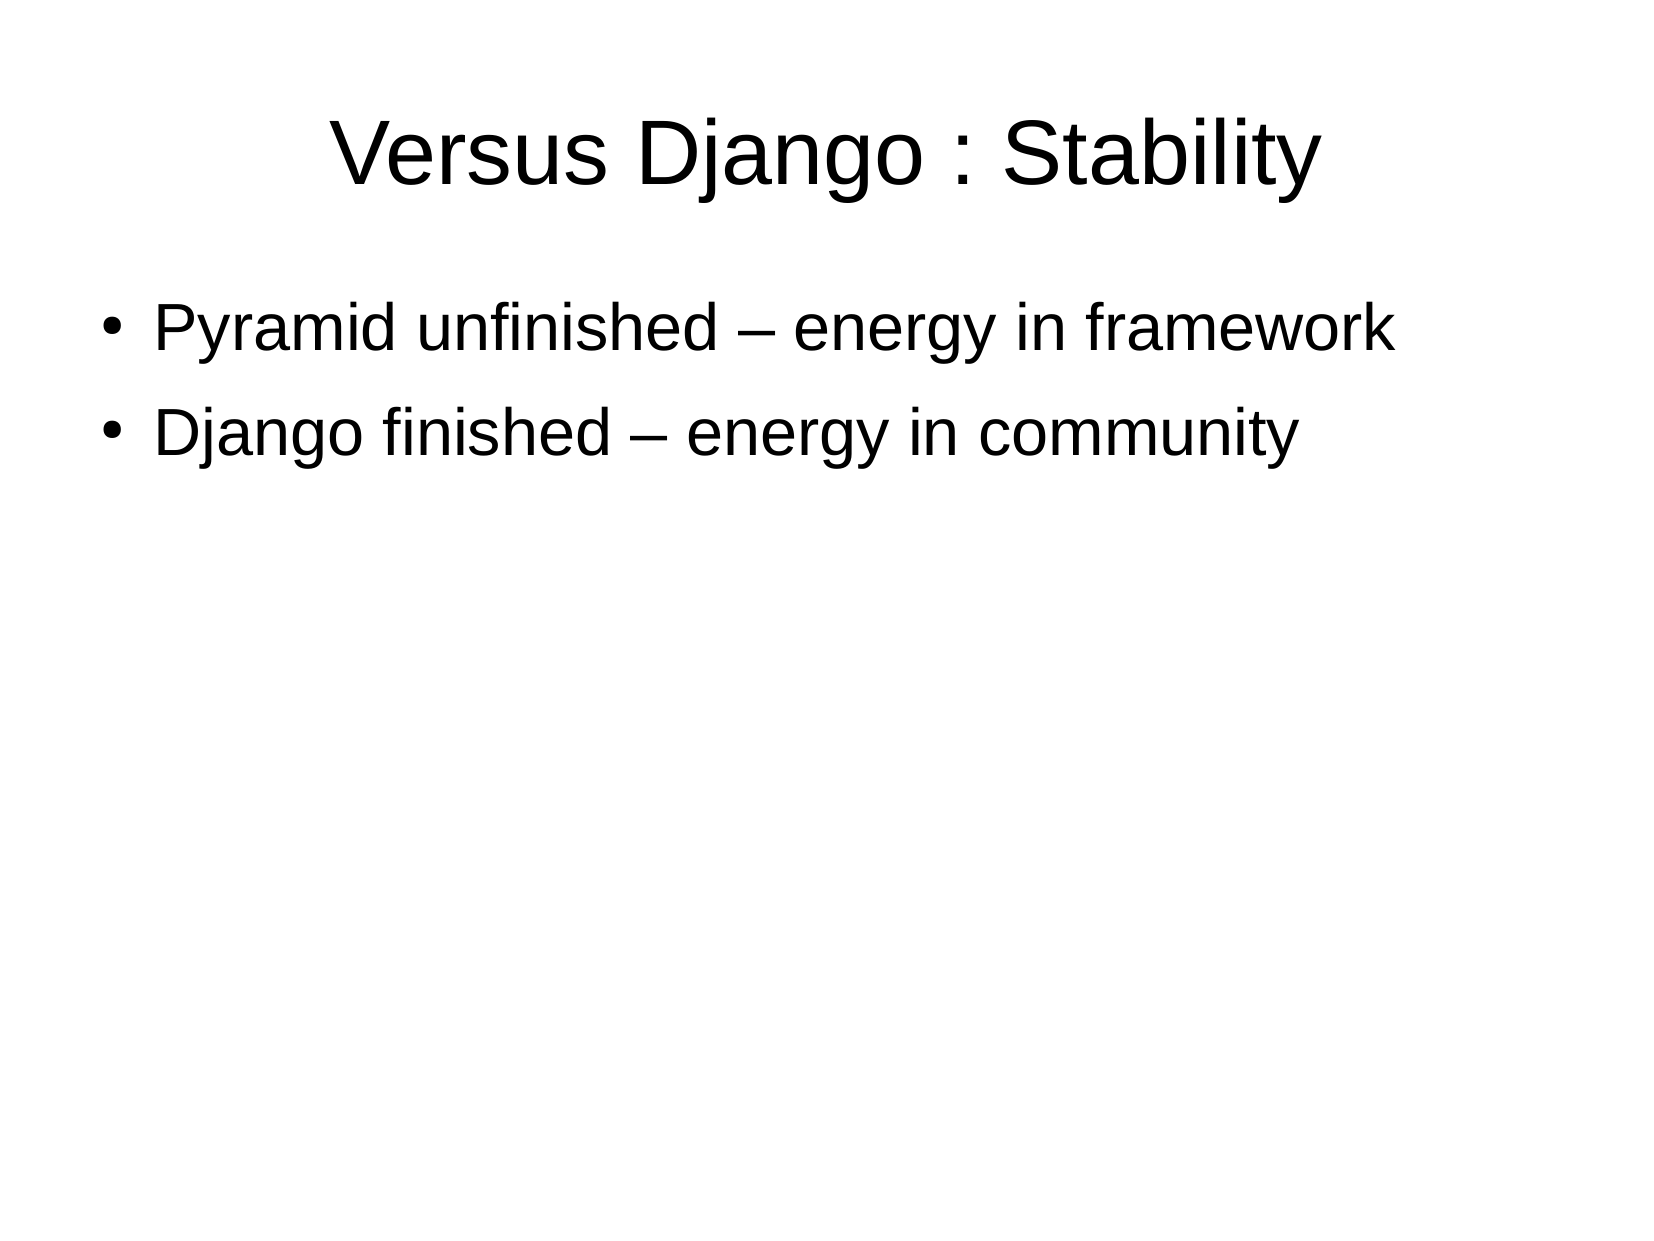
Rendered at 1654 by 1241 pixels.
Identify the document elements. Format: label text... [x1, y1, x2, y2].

title Versus Django : Stability [82, 49, 1571, 257]
list Pyramid unfinished – energy in framework Django finished – energy in community [82, 290, 1571, 1109]
